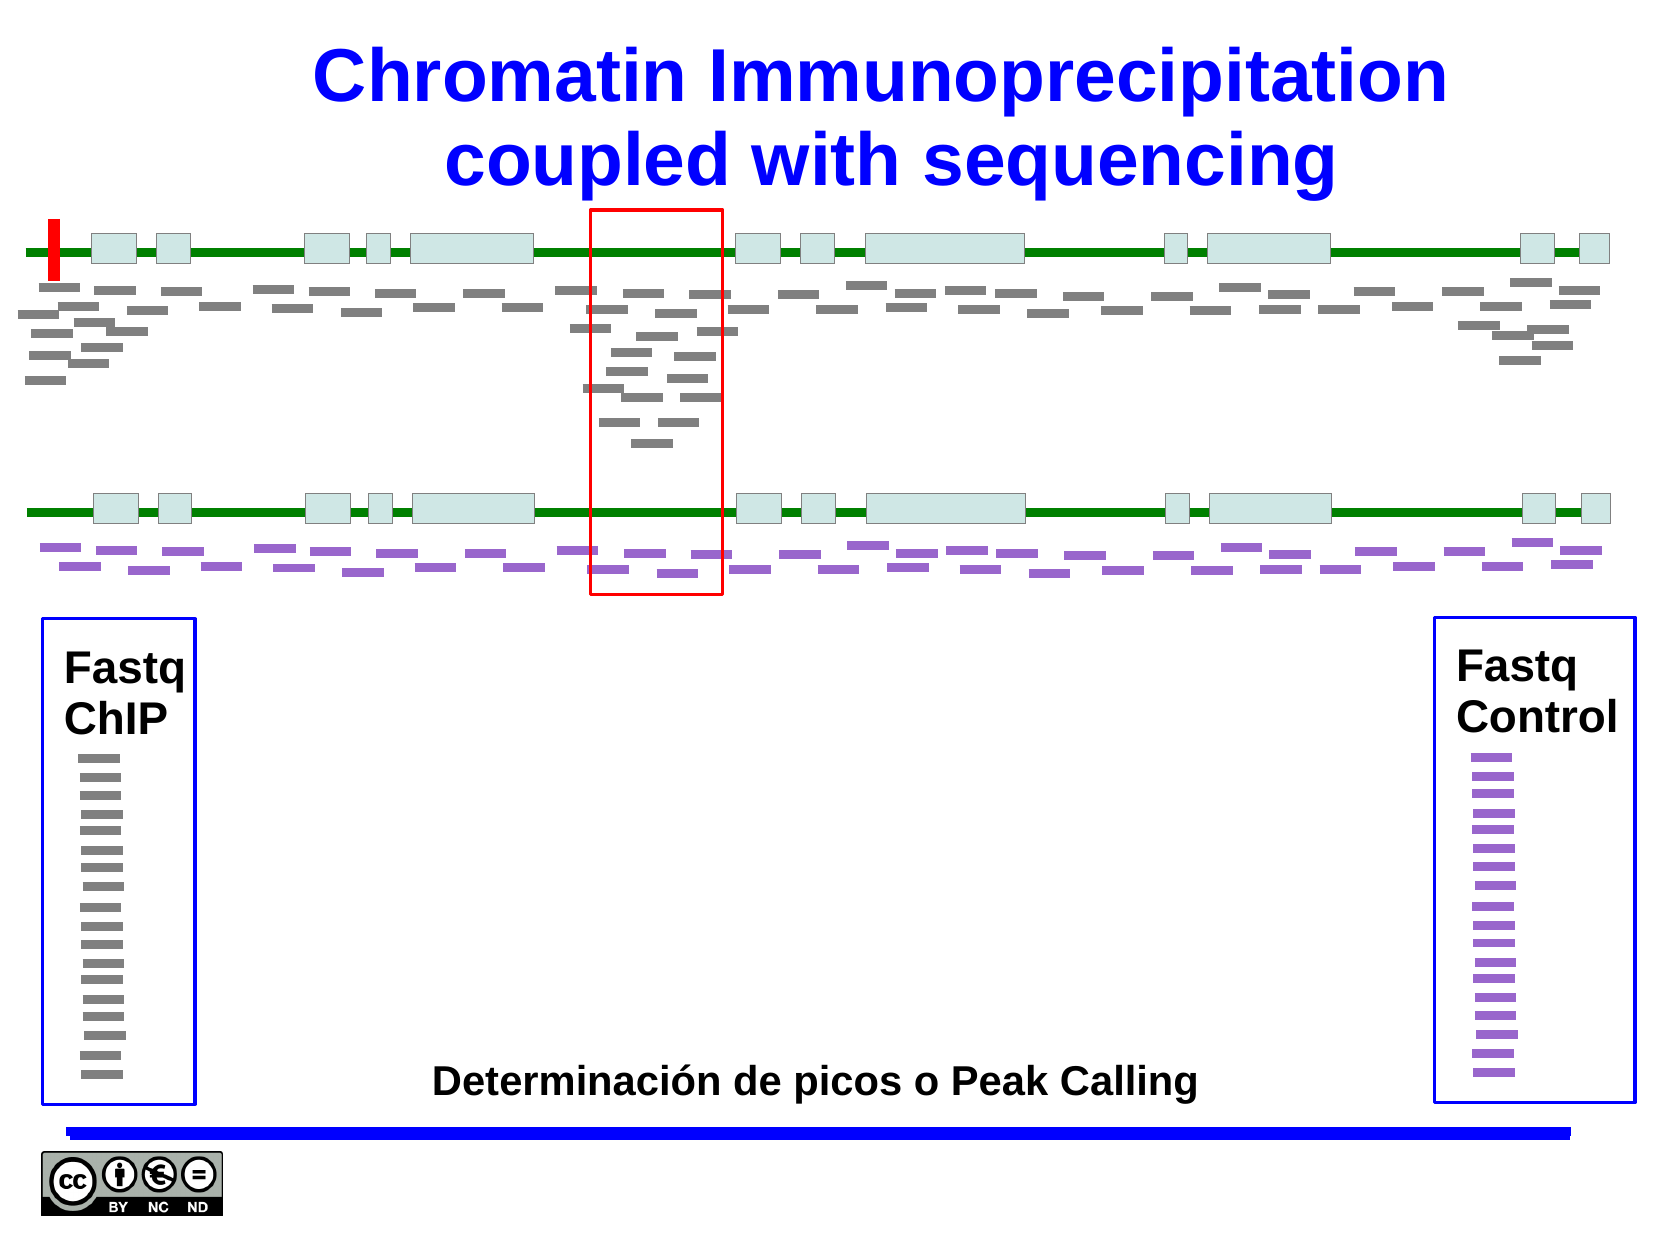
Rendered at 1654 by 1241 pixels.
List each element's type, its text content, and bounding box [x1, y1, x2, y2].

text_box [1579, 233, 1610, 264]
text_box Determinación de picos o Peak Calling [417, 1050, 1603, 1112]
text_box [305, 493, 351, 524]
text_box Fastq ChIP [49, 634, 214, 752]
text_box [865, 233, 1025, 264]
text_box [304, 233, 350, 264]
text_box [1581, 493, 1611, 524]
text_box [366, 233, 391, 264]
text_box [1522, 493, 1556, 524]
text_box [590, 210, 723, 595]
text_box [156, 233, 191, 264]
text_box [1434, 617, 1636, 1103]
text_box [42, 618, 196, 1105]
text_box [412, 493, 535, 524]
text_box [1520, 233, 1555, 264]
text_box [1209, 493, 1332, 524]
text_box [158, 493, 192, 524]
text_box Fastq Control [1441, 632, 1634, 750]
text_box [800, 233, 835, 264]
text_box [735, 233, 781, 264]
text_box [1207, 233, 1331, 264]
text_box [1164, 233, 1188, 264]
text_box [736, 493, 782, 524]
title Chromatin Immunoprecipitation coupled with sequencing [147, 13, 1636, 222]
text_box [368, 493, 393, 524]
text_box [410, 233, 534, 264]
text_box [91, 233, 137, 264]
text_box [801, 493, 836, 524]
text_box [93, 493, 139, 524]
text_box [1165, 493, 1190, 524]
text_box [866, 493, 1026, 524]
picture [41, 1151, 223, 1216]
